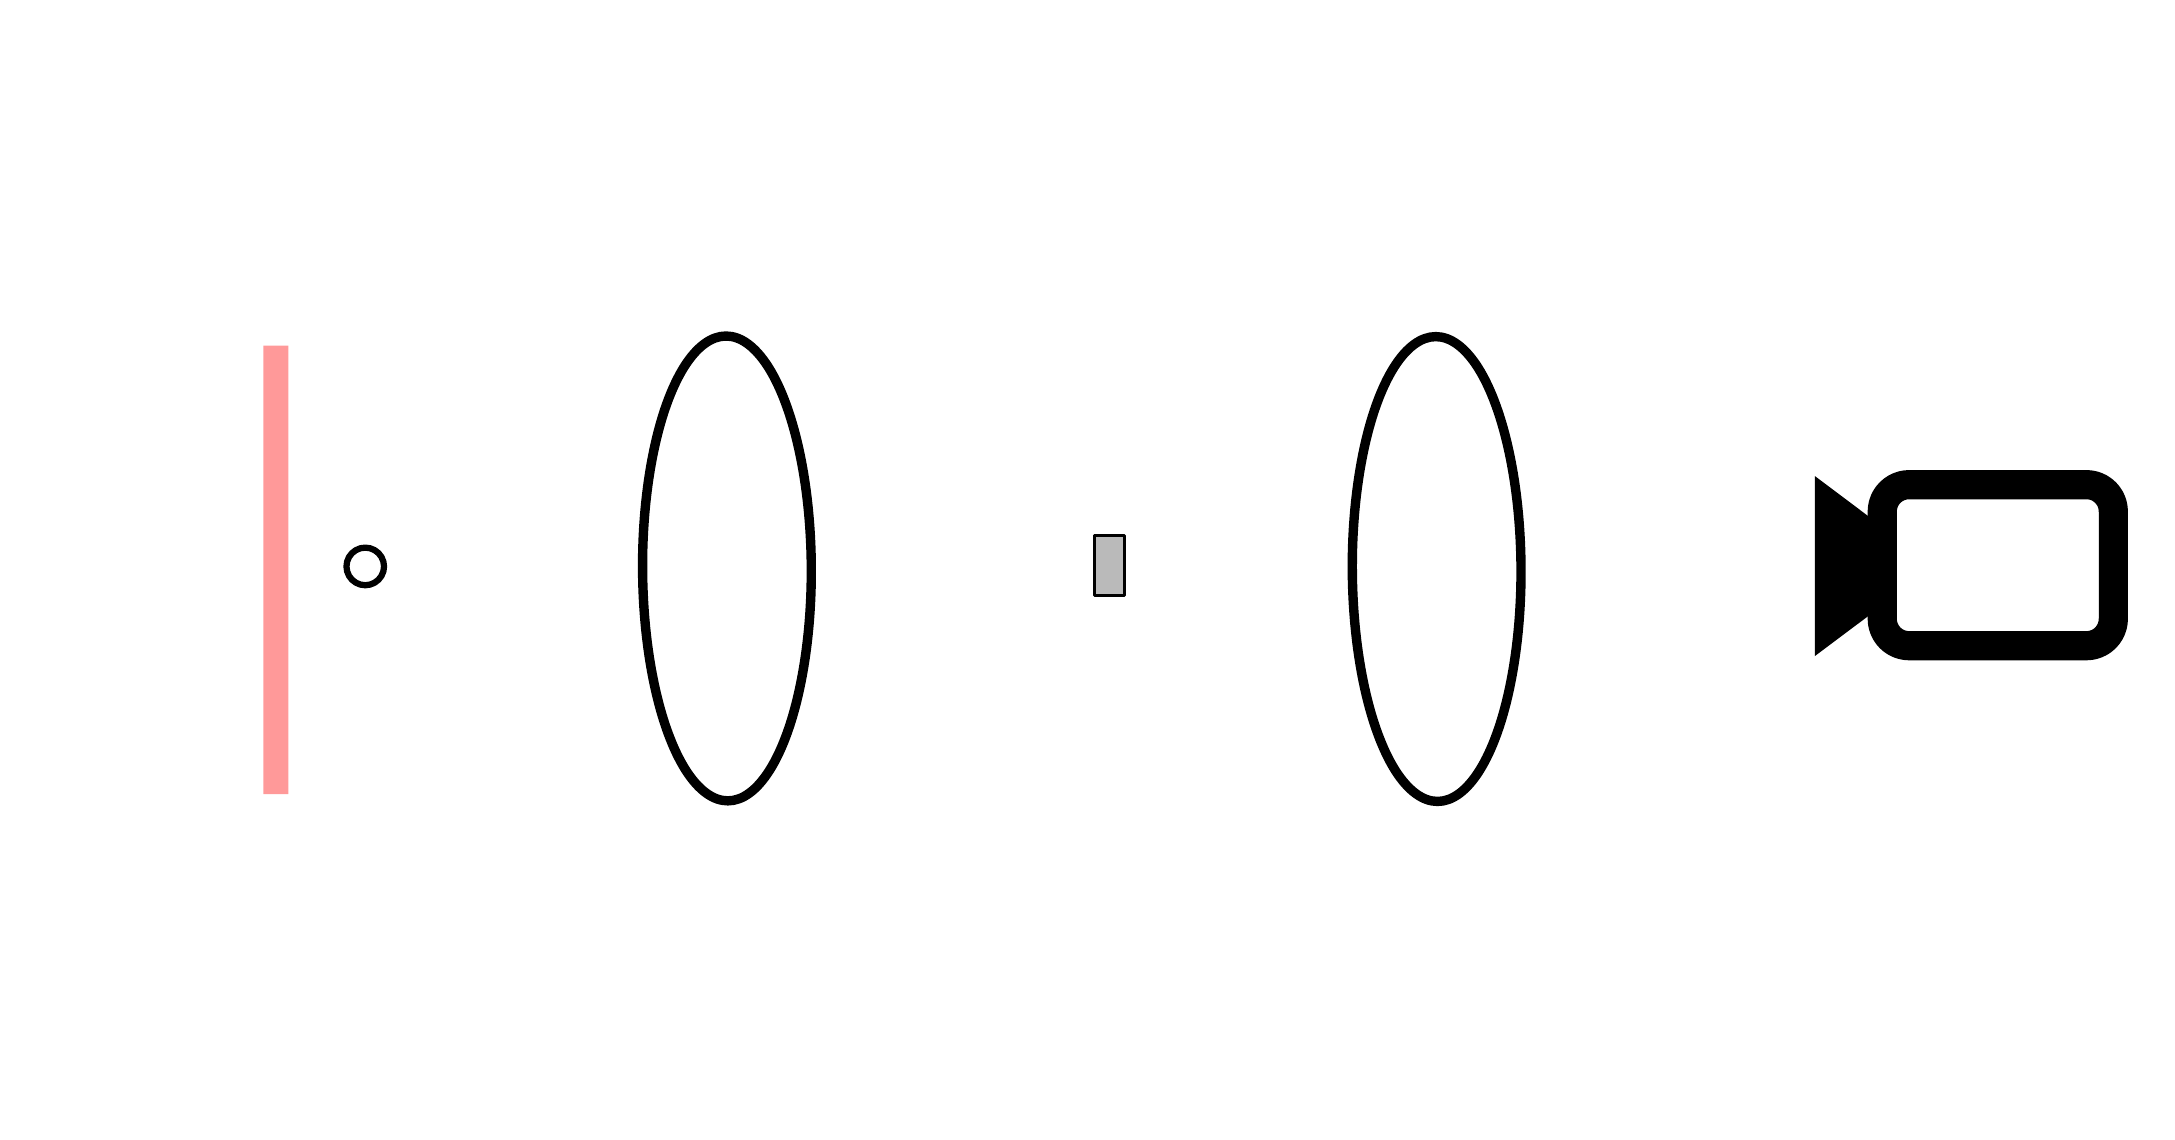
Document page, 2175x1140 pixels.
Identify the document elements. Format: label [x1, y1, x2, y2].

text_box [1882, 484, 2114, 646]
text_box [1094, 535, 1125, 596]
text_box [1352, 336, 1522, 802]
text_box [1814, 476, 1875, 657]
text_box [642, 336, 812, 801]
